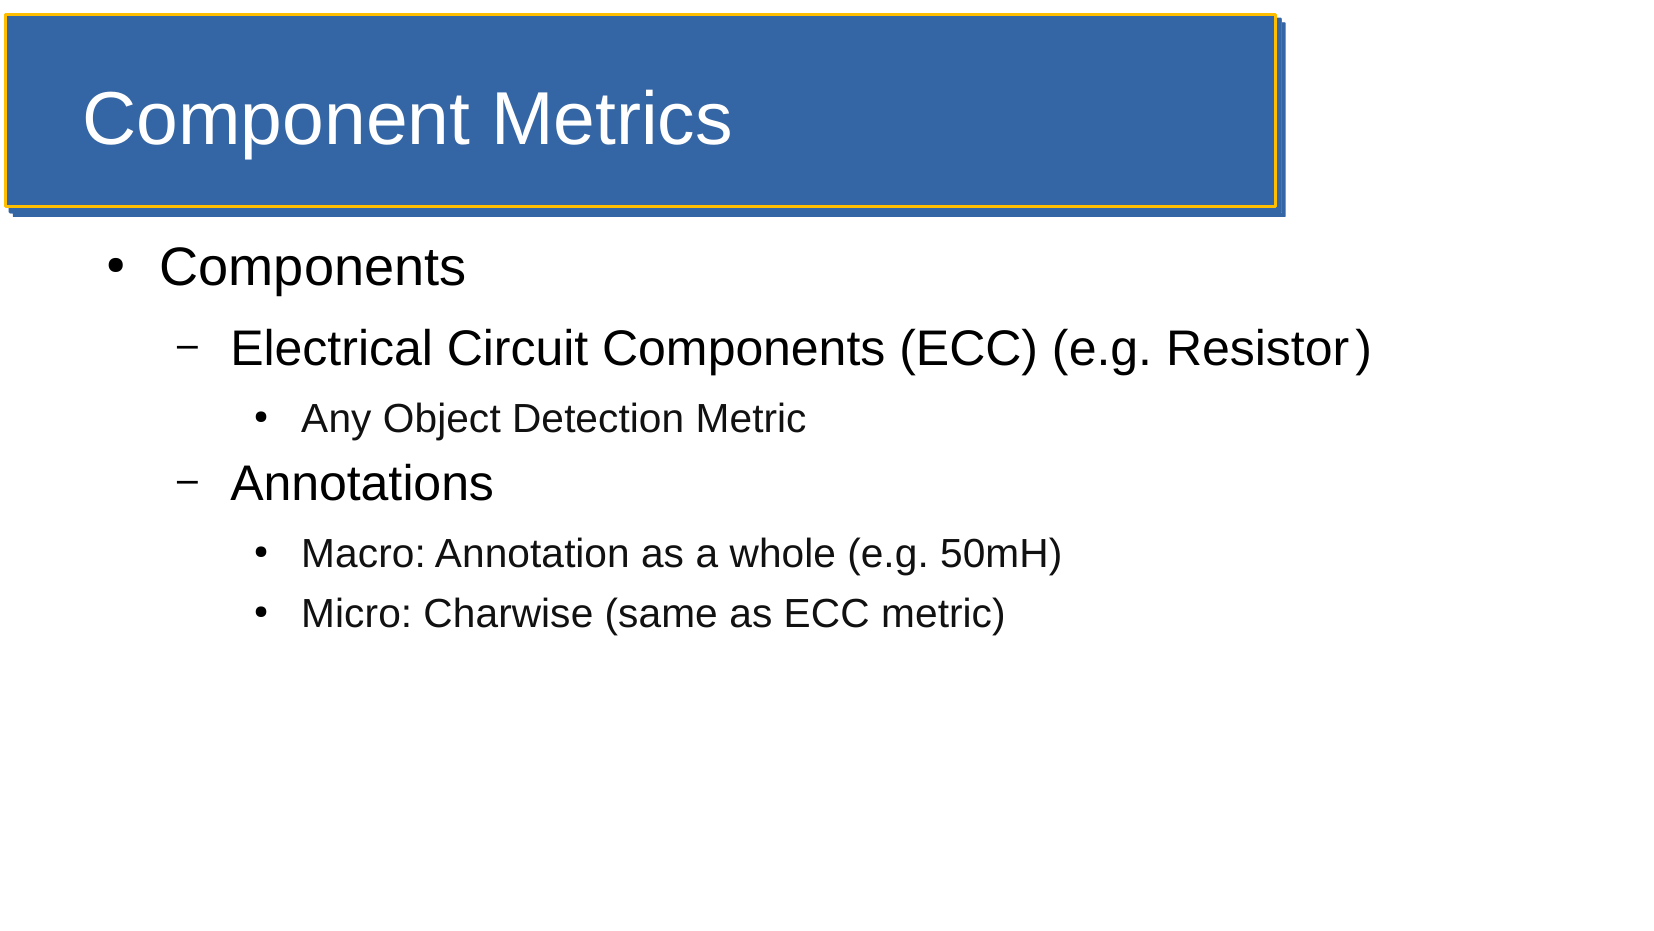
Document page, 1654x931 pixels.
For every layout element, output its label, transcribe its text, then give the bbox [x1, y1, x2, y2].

title Component Metrics [82, 44, 1235, 192]
list Components Electrical Circuit Components (ECC) (e.g. Resistor ) Any Object Detection Metric Annotations Macro: Annotation as a whole (e.g. 50mH) Micro: Charwise (same as ECC metric) [88, 236, 1565, 798]
